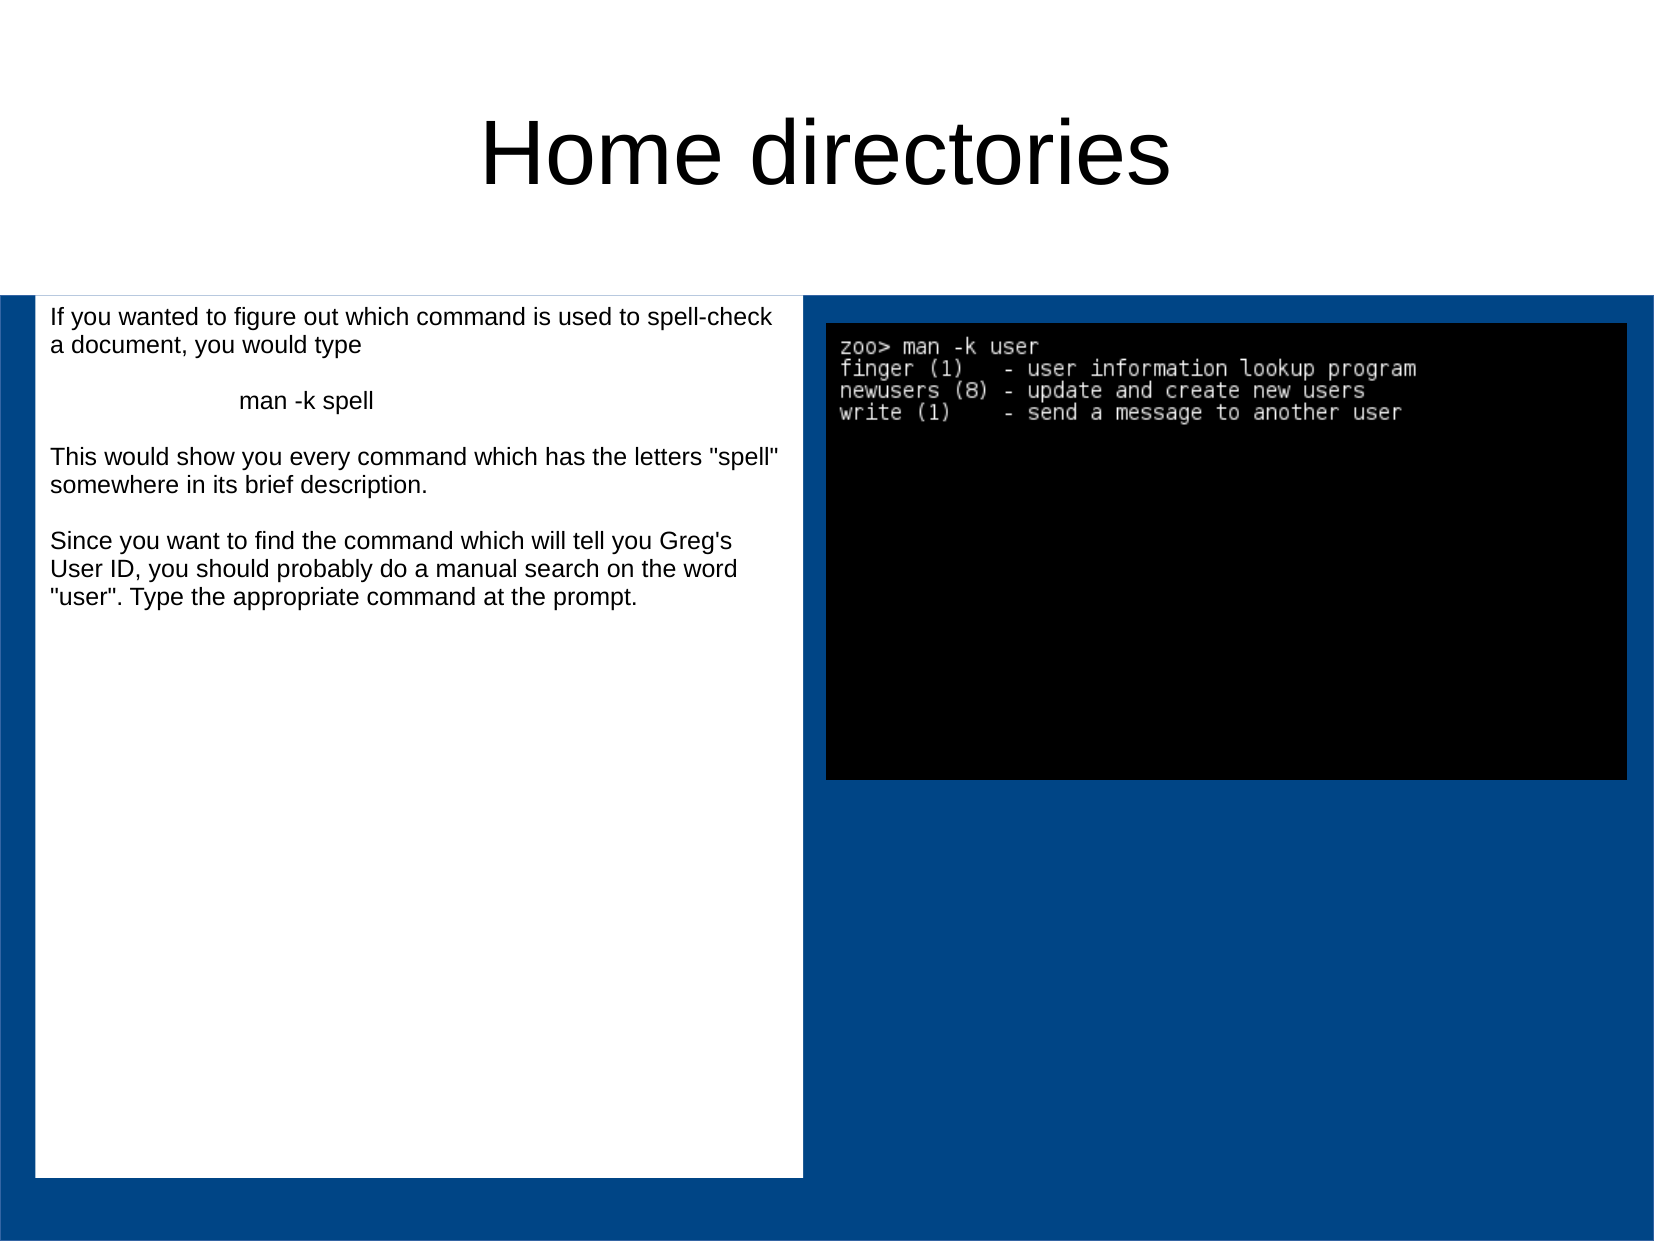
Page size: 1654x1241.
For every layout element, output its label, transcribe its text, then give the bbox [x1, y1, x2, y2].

picture [826, 323, 1627, 780]
title Home directories [82, 49, 1571, 257]
text_box [0, 295, 1654, 1241]
text_box If you wanted to figure out which command is used to spell-check a document, you would type man -k spell This would show you every command which has the letters "spell" somewhere in its brief description. Since you want to find the command which will tell you Greg's User ID, you should probably do a manual search on the word "user". Type the appropriate command at the prompt. [35, 295, 804, 1178]
